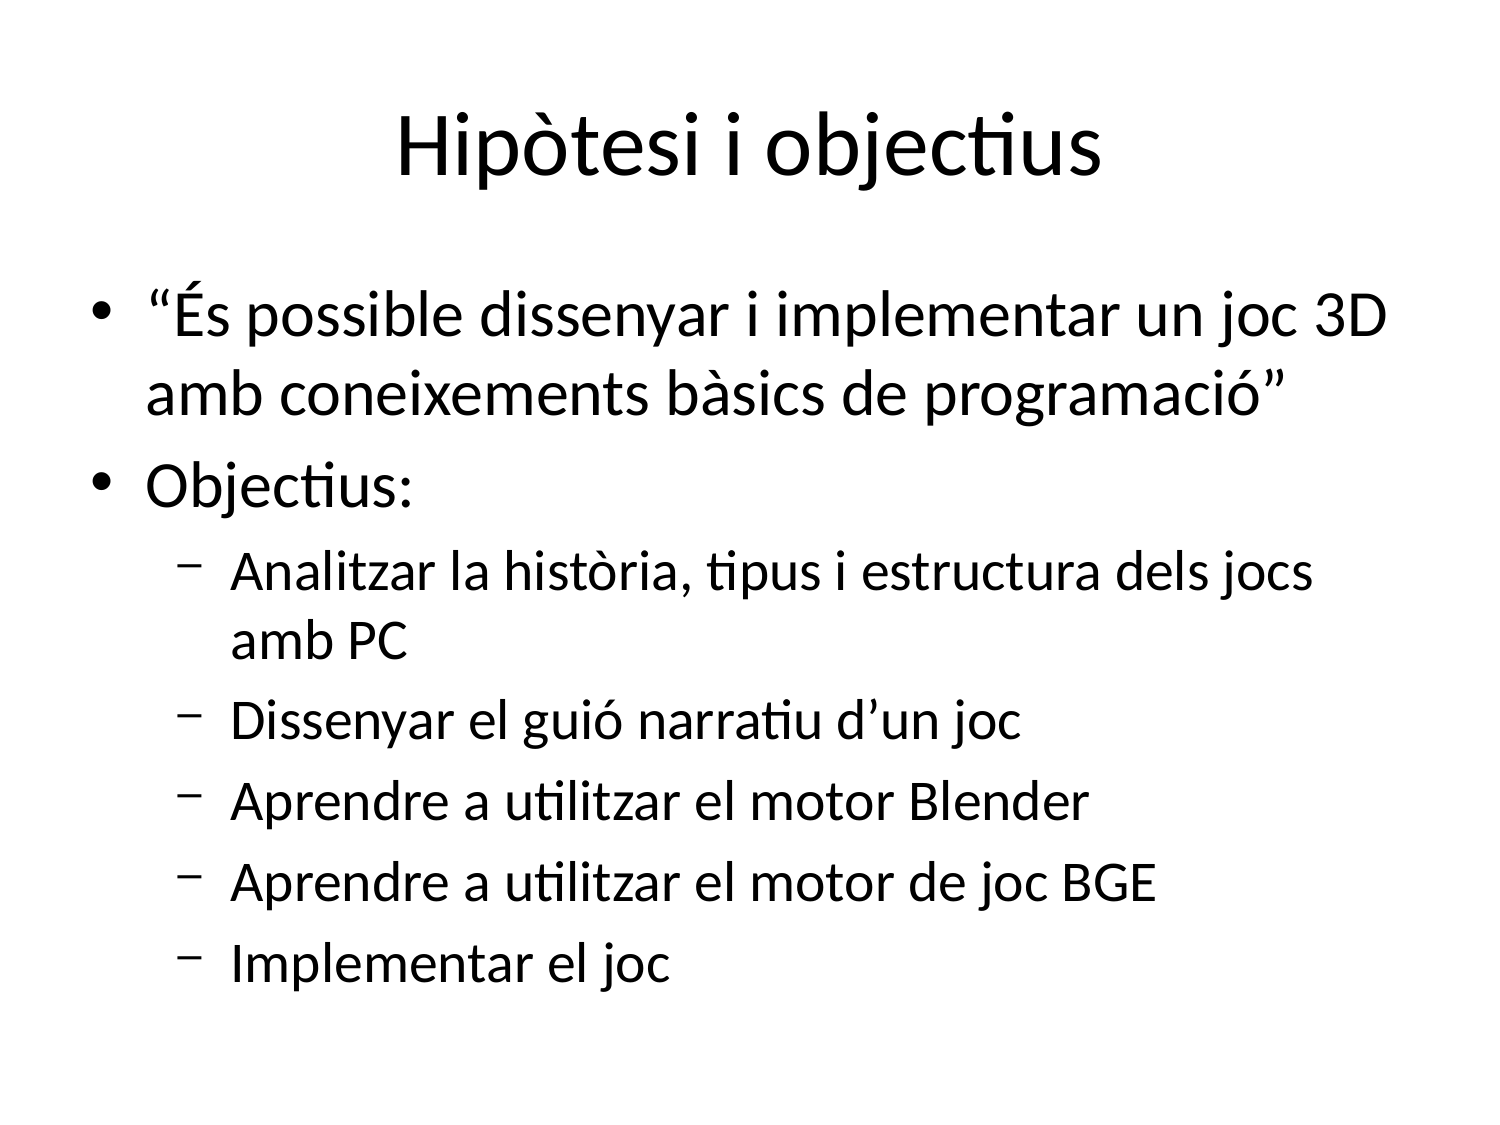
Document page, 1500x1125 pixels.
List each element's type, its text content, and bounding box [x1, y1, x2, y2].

list “És possible dissenyar i implementar un joc 3D amb coneixements bàsics de programació” Objectius: Analitzar la història, tipus i estructura dels jocs amb PC Dissenyar el guió narratiu d’un joc Aprendre a utilitzar el motor Blender Aprendre a utilitzar el motor de joc BGE Implementar el joc [75, 262, 1425, 1005]
title Hipòtesi i objectius [75, 45, 1425, 233]
